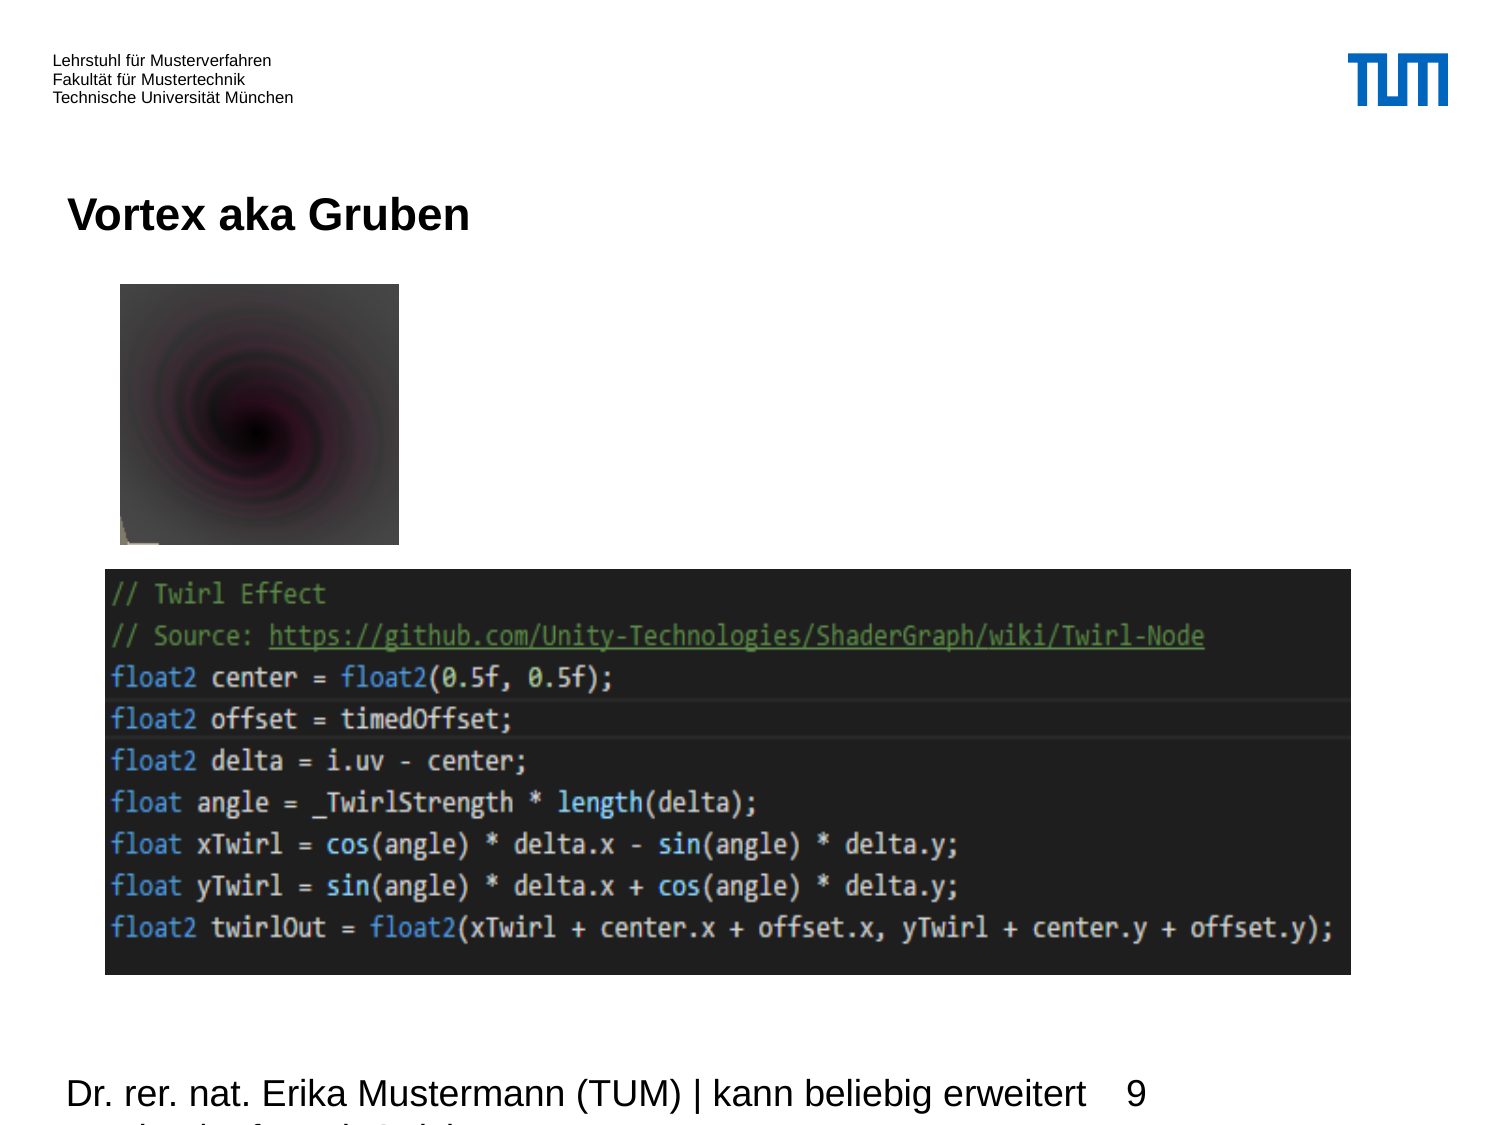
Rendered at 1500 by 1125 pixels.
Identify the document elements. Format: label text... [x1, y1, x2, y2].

slide_number <number> [1112, 1061, 1448, 1122]
footer Dr. rer. nat. Erika Mustermann (TUM) | kann beliebig erweitert werden | Infos mit Strich trennen [51, 1061, 1112, 1122]
picture [120, 284, 399, 545]
title Vortex aka Gruben [52, 163, 1449, 231]
picture [105, 569, 1351, 976]
